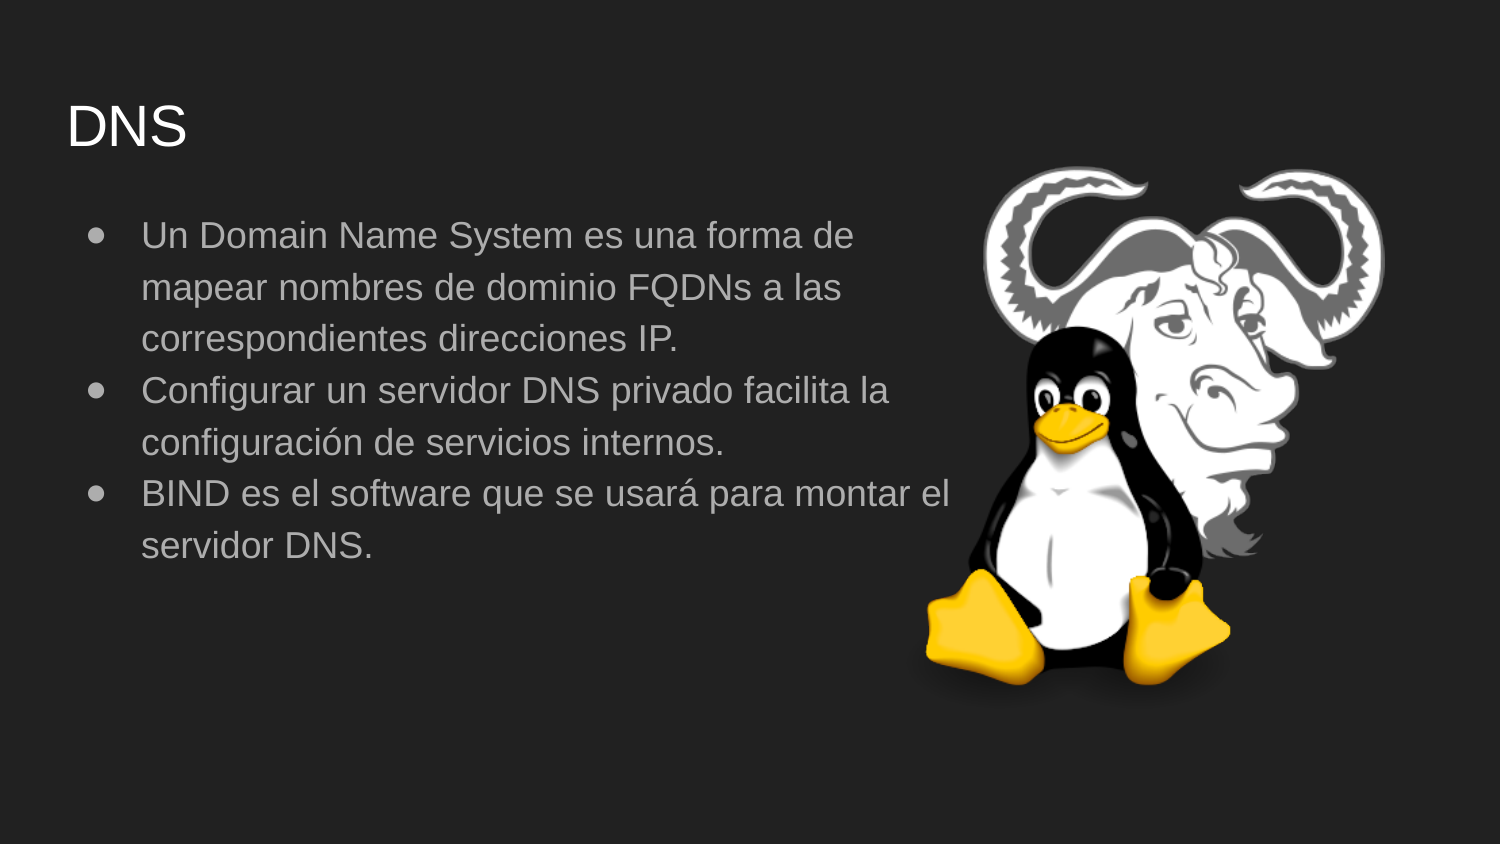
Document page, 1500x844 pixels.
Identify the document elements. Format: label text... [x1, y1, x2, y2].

title DNS [51, 72, 1449, 167]
picture [906, 166, 1385, 710]
list Un Domain Name System es una forma de mapear nombres de dominio FQDNs a las correspondientes direcciones IP. Configurar un servidor DNS privado facilita la configuración de servicios internos. BIND es el software que se usará para montar el servidor DNS. [51, 189, 969, 750]
